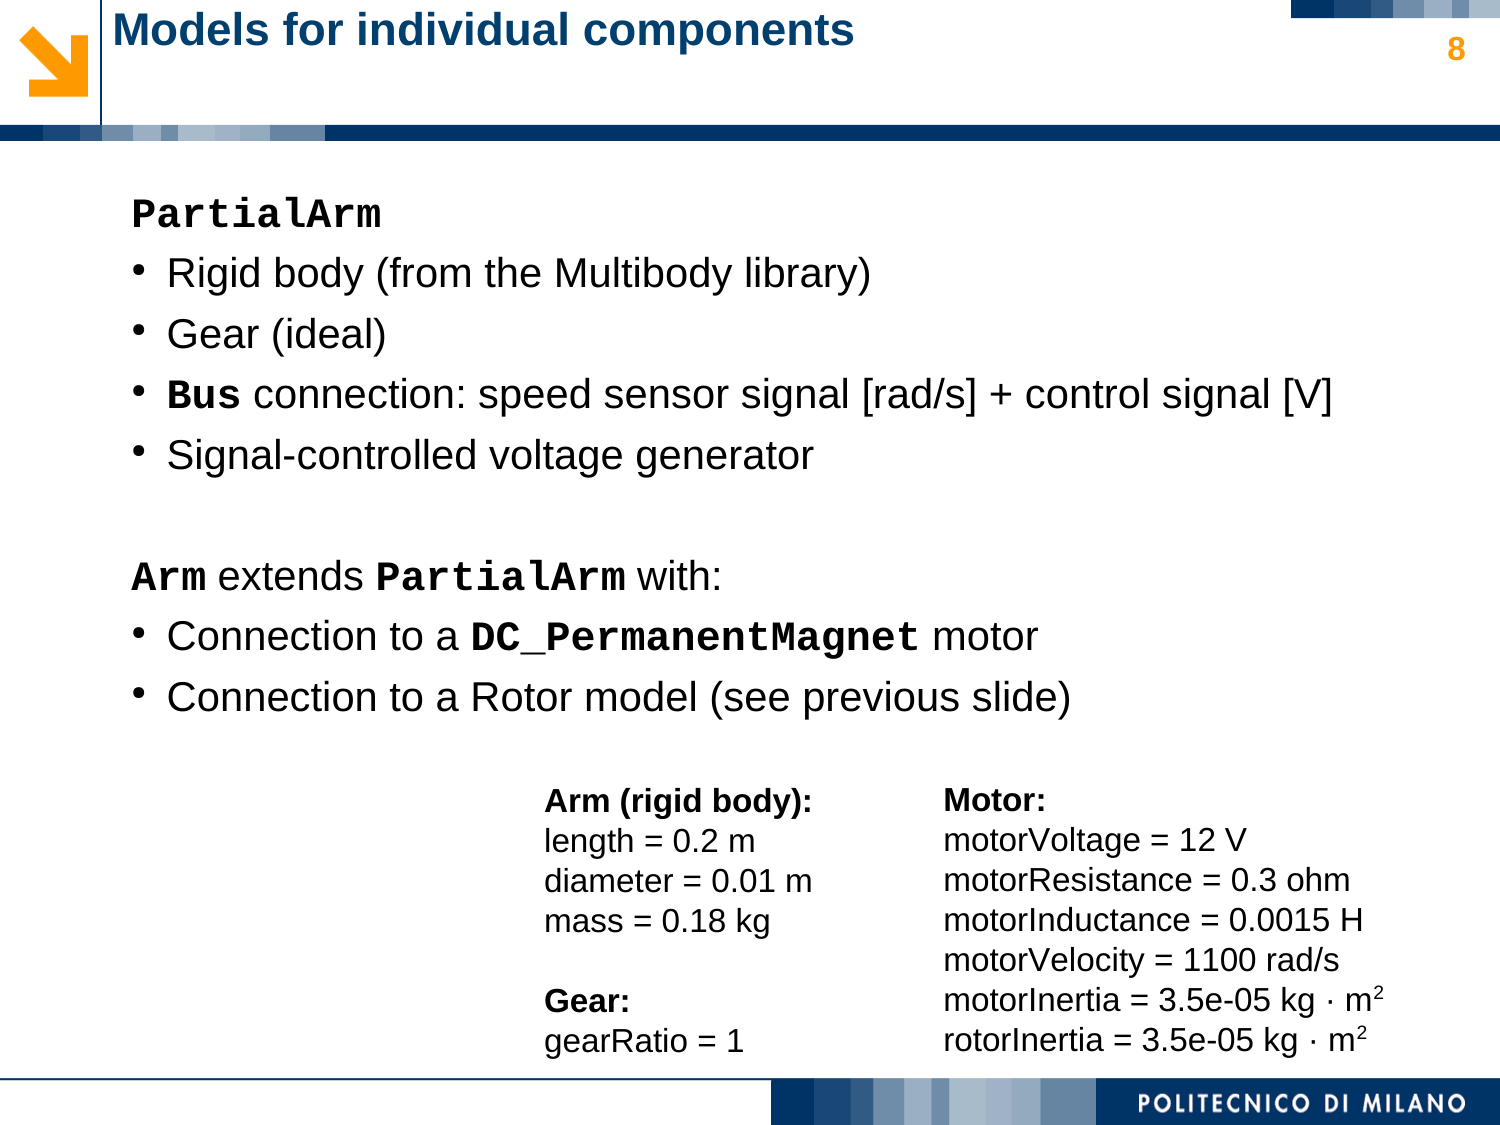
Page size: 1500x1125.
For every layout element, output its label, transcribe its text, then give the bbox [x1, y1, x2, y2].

text_box Arm (rigid body): length = 0.2 m diameter = 0.01 m mass = 0.18 kg Gear: gearRatio = 1 [525, 881, 910, 1071]
text_box Motor: motorVoltage = 12 V motorResistance = 0.3 ohm motorInductance = 0.0015 H motorVelocity = 1100 rad/s motorInertia = 3.5e-05 kg · m2 rotorInertia = 3.5e-05 kg · m2 [924, 766, 1476, 1070]
picture [0, 1074, 1500, 1125]
title Models for individual components [112, 0, 1088, 138]
picture [0, 0, 1500, 141]
list PartialArm Rigid body (from the Multibody library) Gear (ideal) Bus connection: speed sensor signal [rad/s] + control signal [V] Signal-controlled voltage generator Arm extends PartialArm with: Connection to a DC_PermanentMagnet motor Connection to a Rotor model (see previous slide) [75, 185, 1426, 881]
